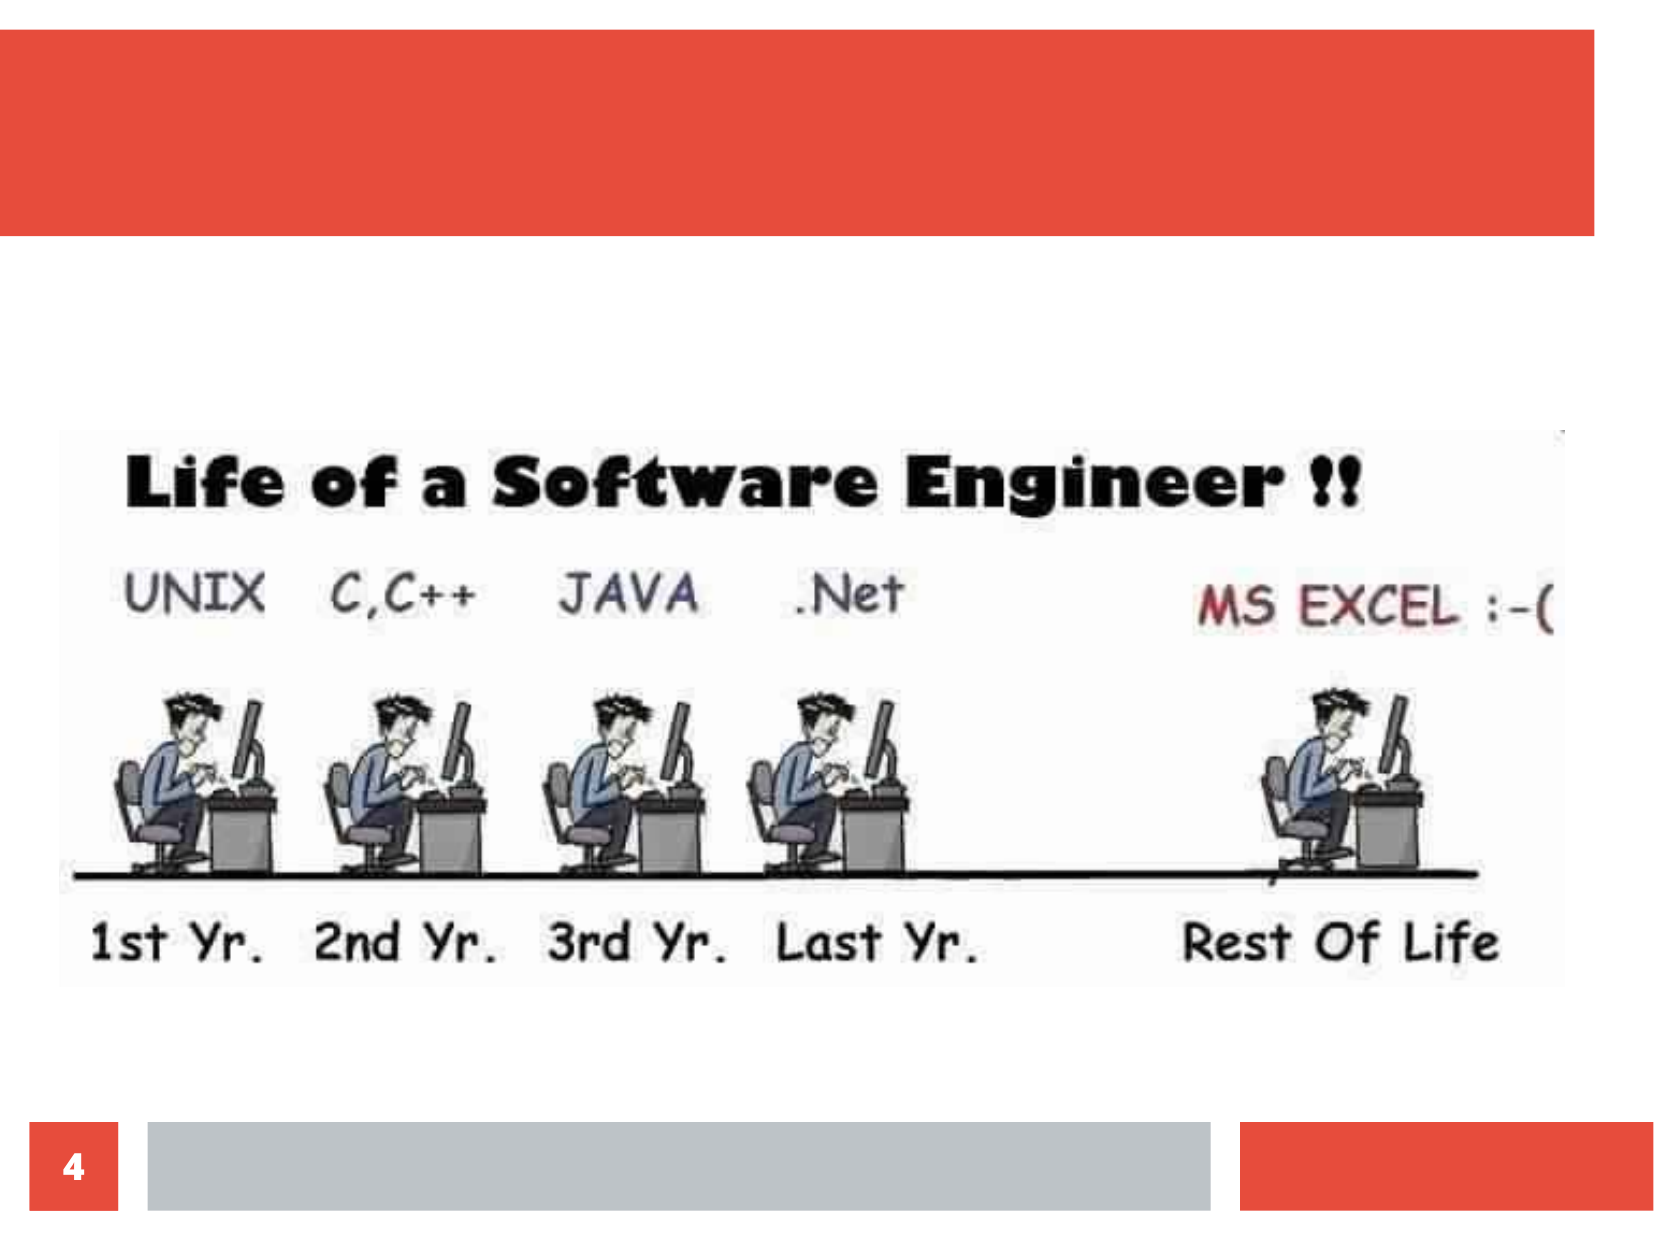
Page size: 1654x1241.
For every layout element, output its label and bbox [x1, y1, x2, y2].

picture [59, 430, 1565, 987]
